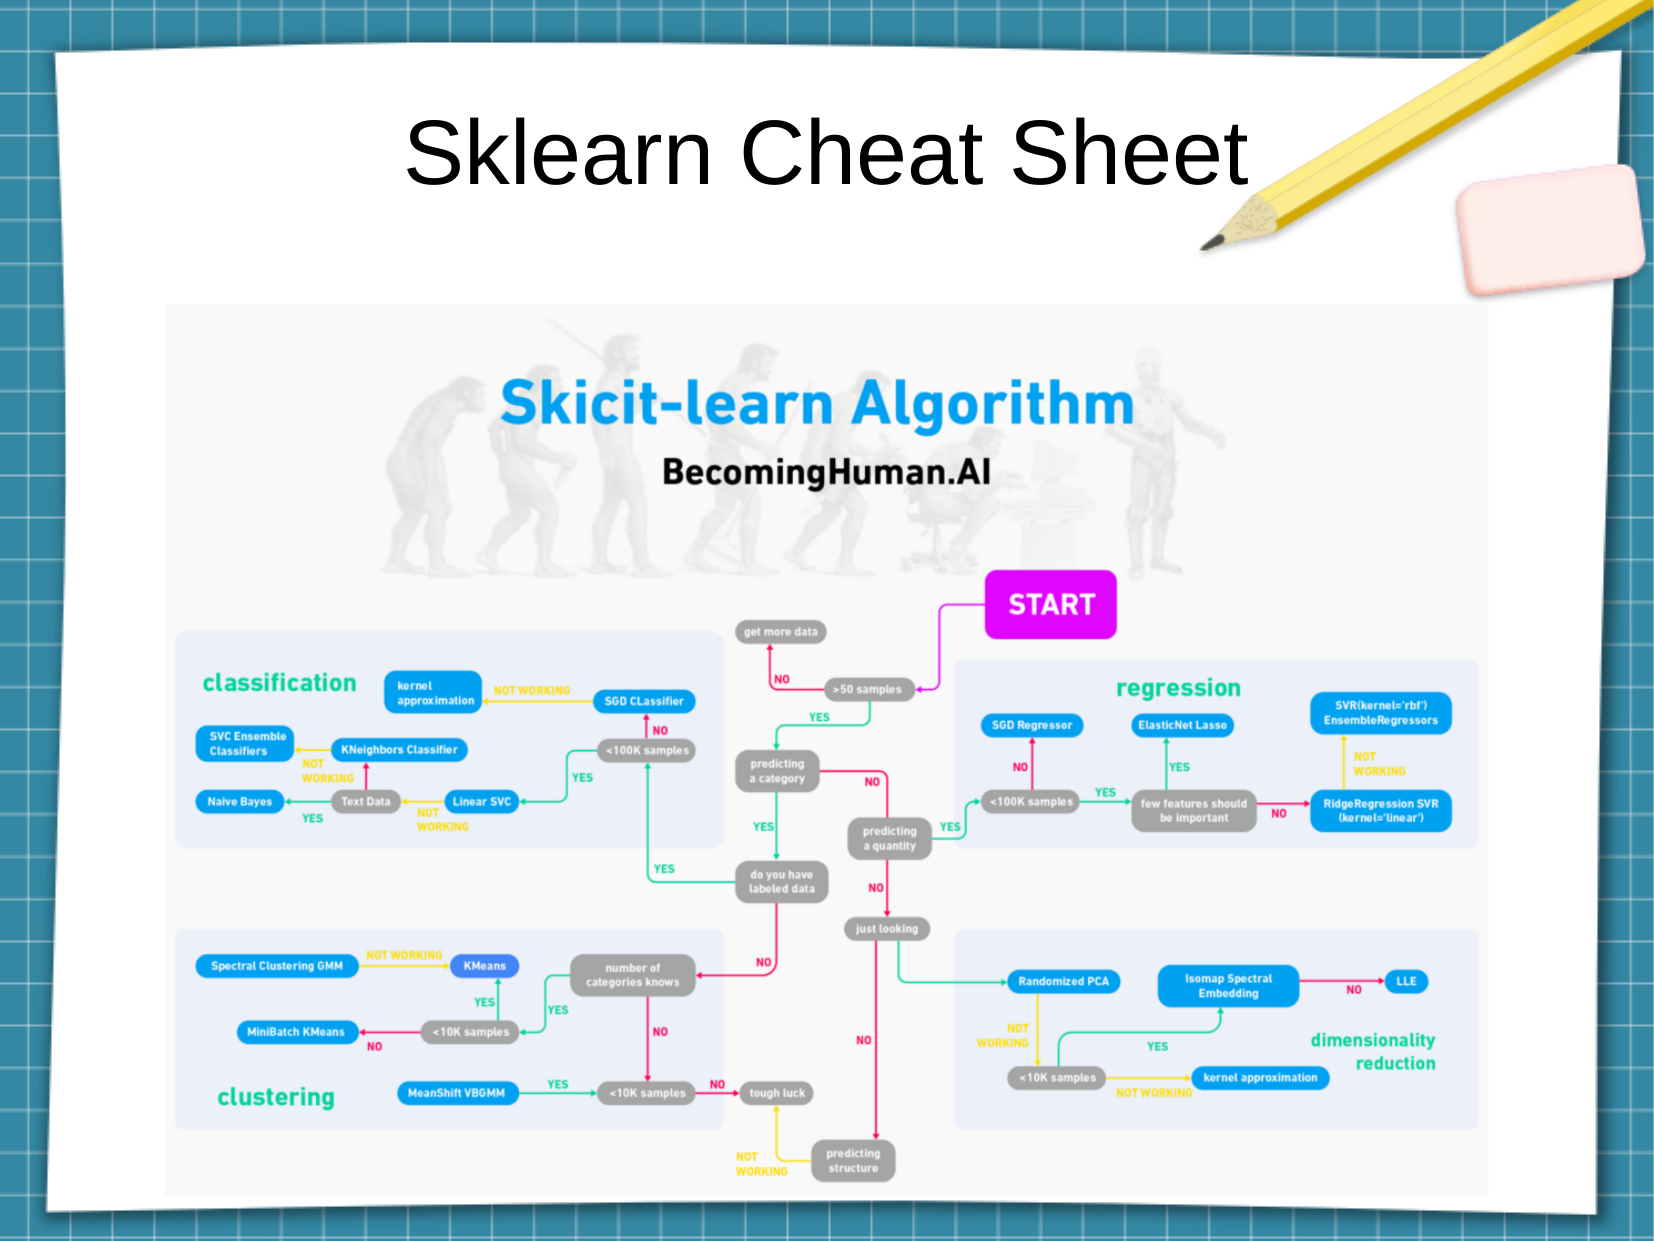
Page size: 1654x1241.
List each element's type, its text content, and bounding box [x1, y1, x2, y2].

title Sklearn Cheat Sheet [82, 49, 1571, 257]
picture [0, 0, 1654, 1241]
